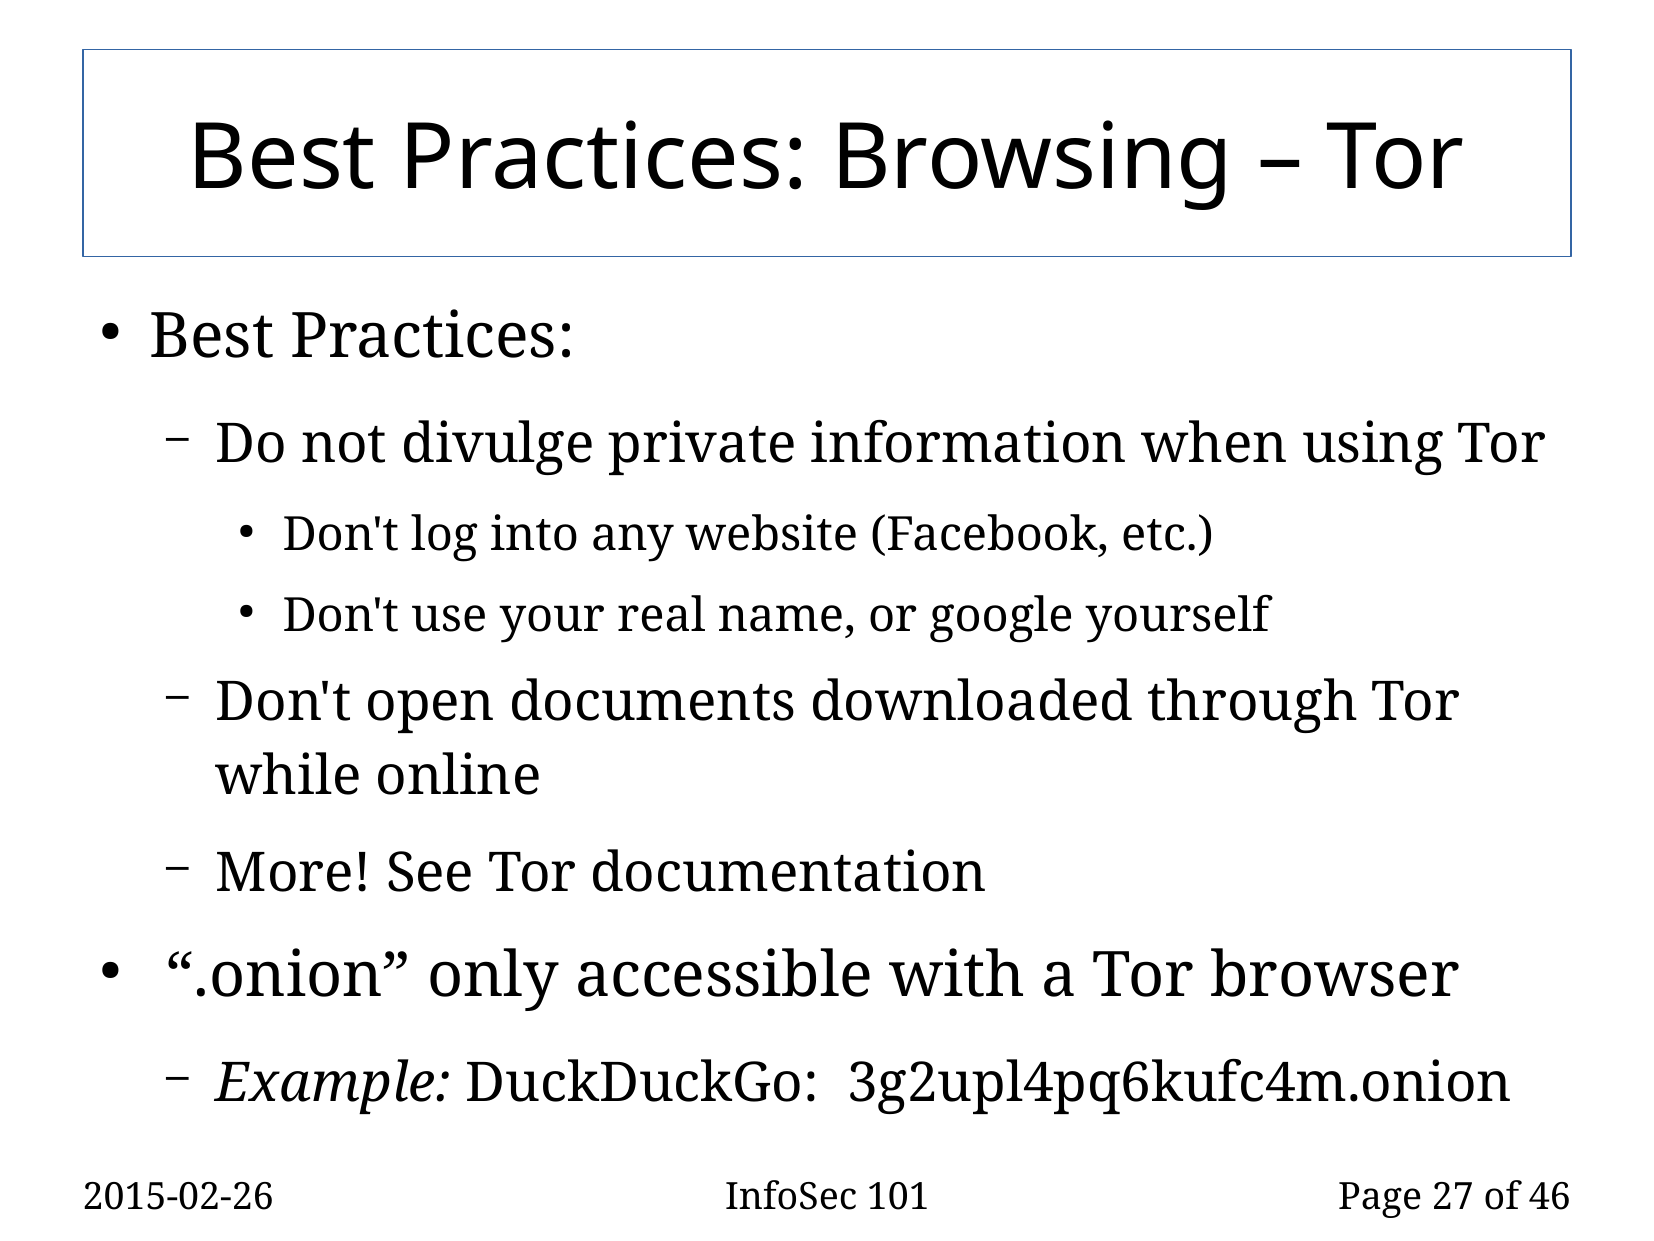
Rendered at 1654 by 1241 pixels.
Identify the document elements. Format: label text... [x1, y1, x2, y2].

list Best Practices: Do not divulge private information when using Tor Don't log into any website (Facebook, etc.) Don't use your real name, or google yourself Don't open documents downloaded through Tor while online More! See Tor documentation “.onion” only accessible with a Tor browser Example: DuckDuckGo: 3g2upl4pq6kufc4m.onion [82, 290, 1571, 1126]
title Best Practices: Browsing – Tor [82, 49, 1571, 257]
